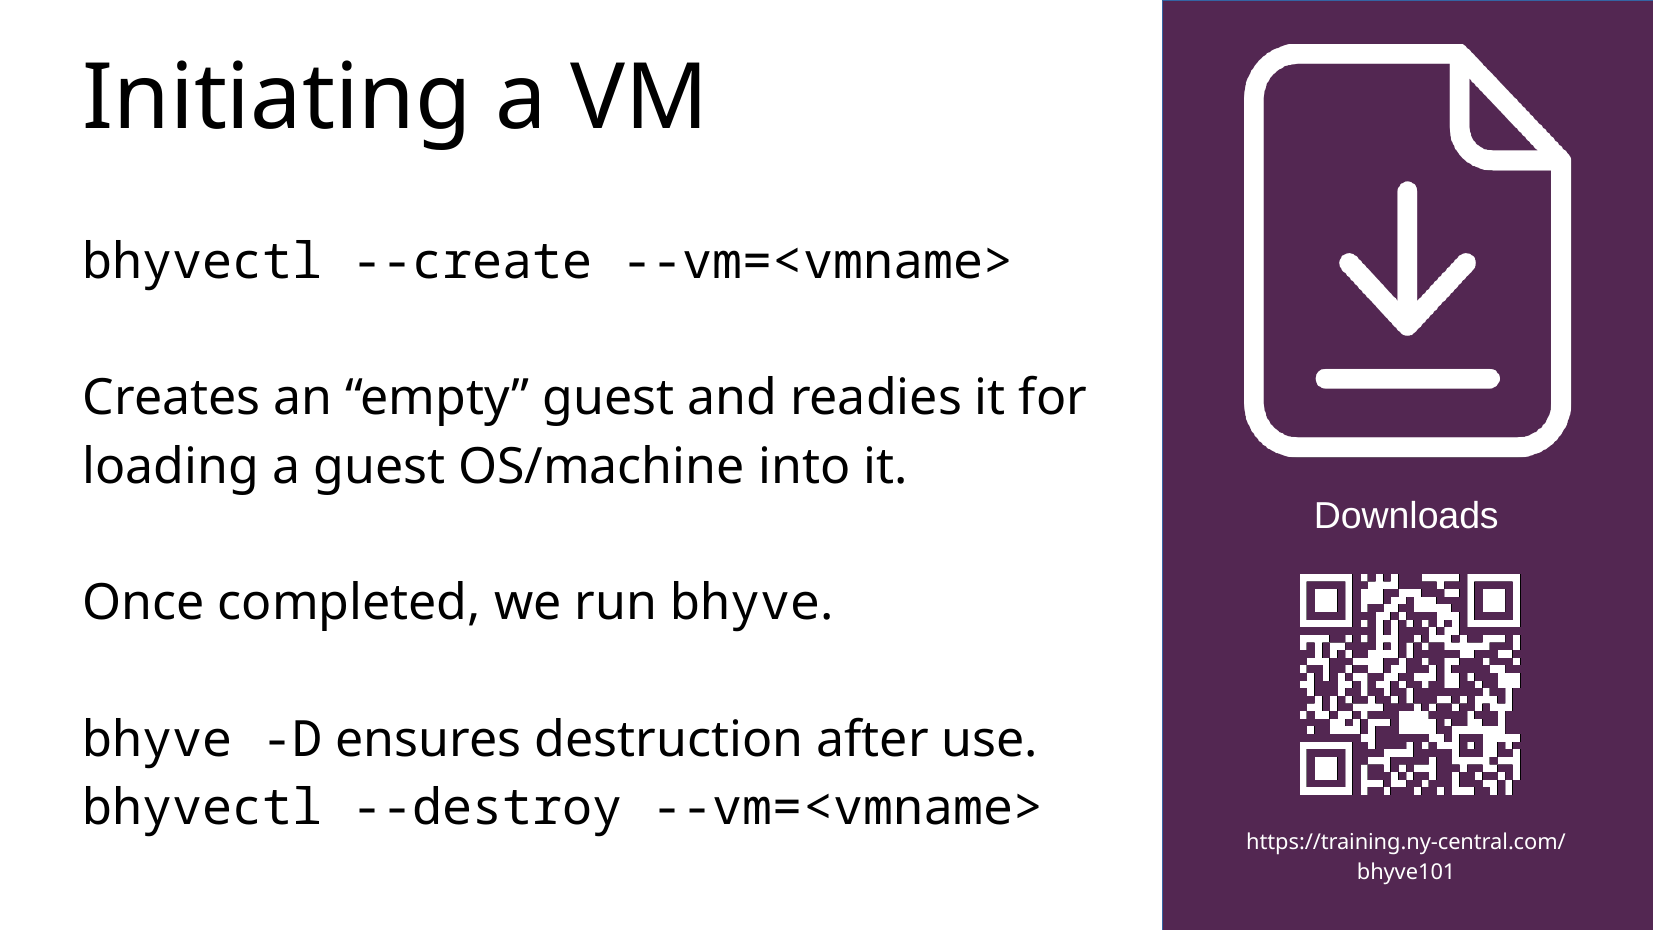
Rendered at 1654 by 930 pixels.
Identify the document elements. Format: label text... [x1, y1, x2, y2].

title Initiating a VM [82, 37, 1571, 150]
text_box Downloads [1237, 487, 1576, 638]
picture [1268, 543, 1550, 826]
subtitle bhyvectl --create --vm=<vmname> Creates an “empty” guest and readies it for loading a guest OS/machine into it. Once completed, we run bhyve. bhyve -D ensures destruction after use. bhyvectl --destroy --vm=<vmname> [82, 224, 1126, 825]
text_box https://training.ny-central.com/bhyve101 [1200, 819, 1613, 930]
picture [1200, 44, 1613, 458]
text_box [1162, 0, 1653, 930]
